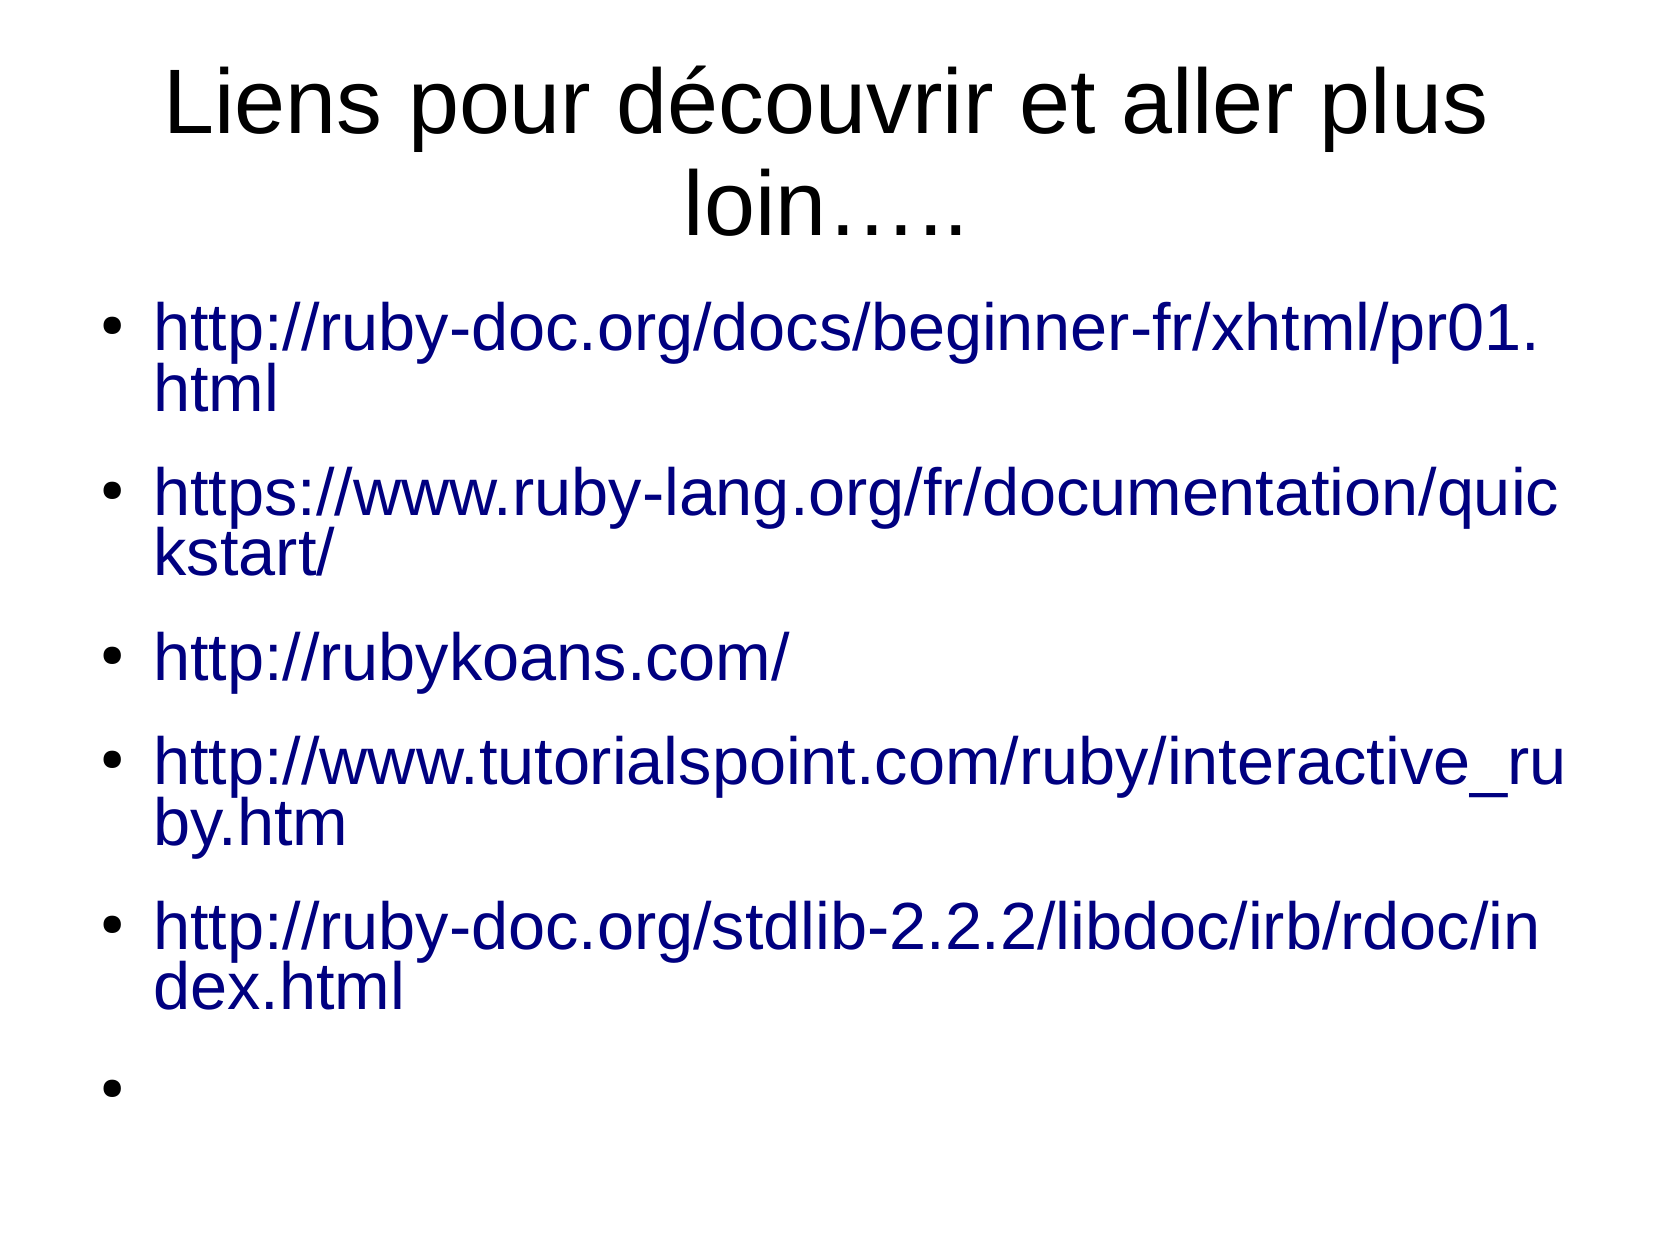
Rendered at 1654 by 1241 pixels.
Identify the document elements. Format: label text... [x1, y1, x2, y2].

title Liens pour découvrir et aller plus loin….. [82, 49, 1571, 257]
list http://ruby-doc.org/docs/beginner-fr/xhtml/pr01.html https://www.ruby-lang.org/fr/documentation/quickstart/ http://rubykoans.com/ http://www.tutorialspoint.com/ruby/interactive_ruby.htm http://ruby-doc.org/stdlib-2.2.2/libdoc/irb/rdoc/index.html [82, 290, 1571, 1010]
